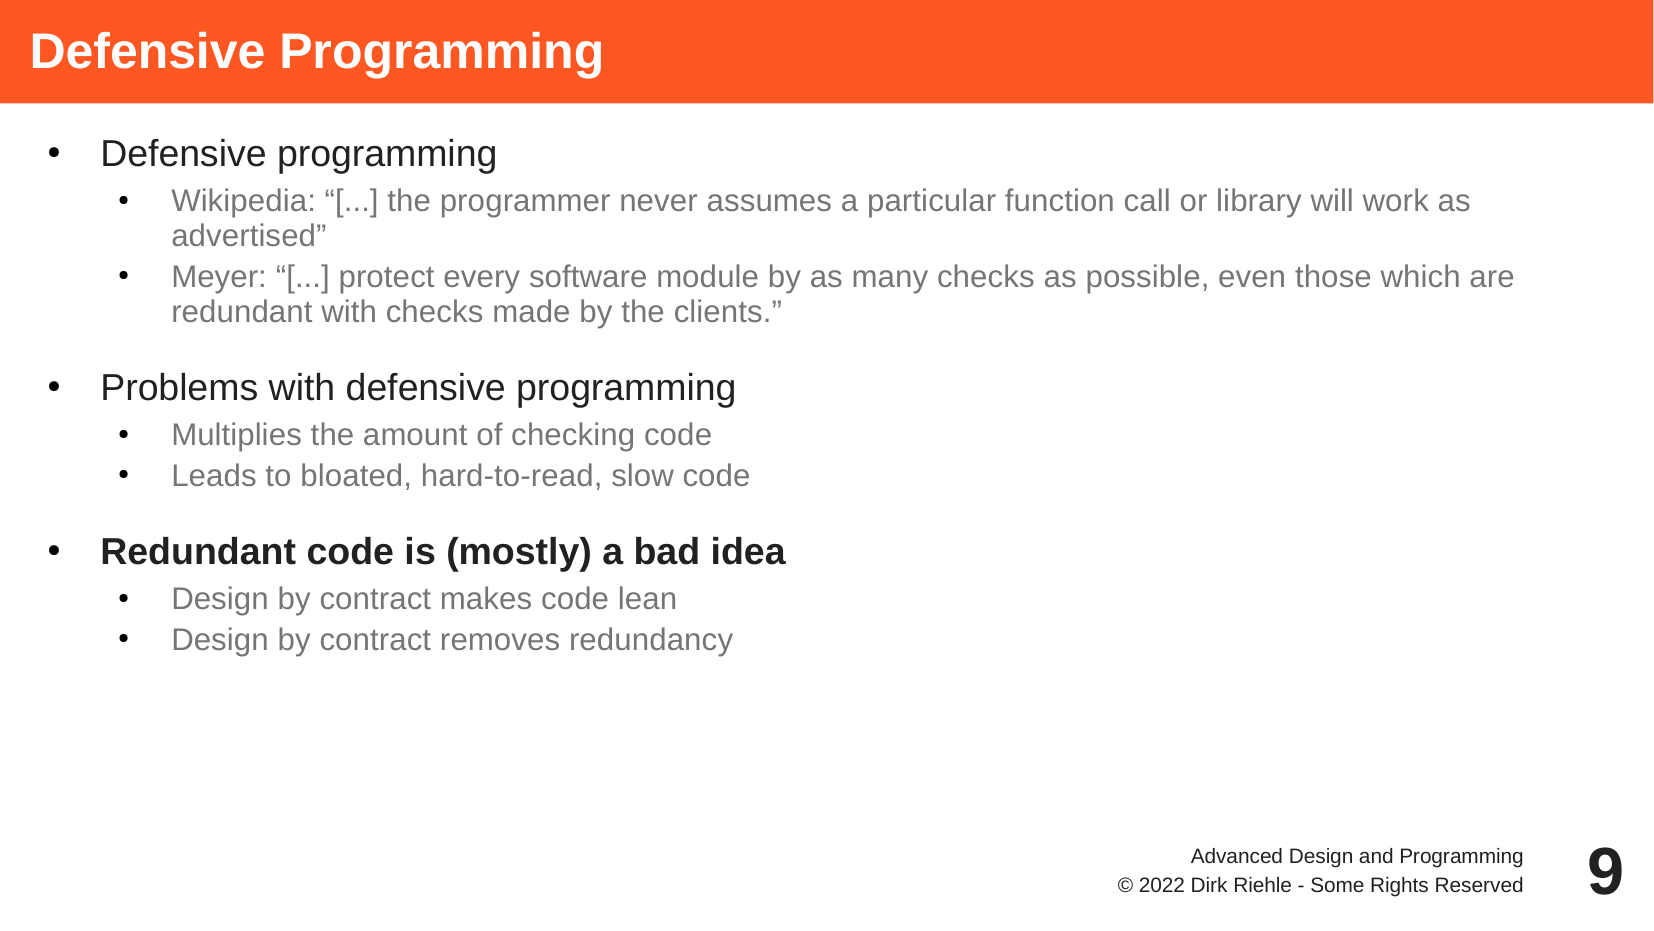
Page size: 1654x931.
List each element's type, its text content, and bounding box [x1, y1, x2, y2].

list Defensive programming Wikipedia: “[...] the programmer never assumes a particular function call or library will work as advertised” Meyer: “[...] protect every software module by as many checks as possible, even those which are redundant with checks made by the clients.” Problems with defensive programming Multiplies the amount of checking code Leads to bloated, hard-to-read, slow code Redundant code is (mostly) a bad idea Design by contract makes code lean Design by contract removes redundancy [29, 132, 1625, 813]
title Defensive Programming [0, 0, 1654, 104]
